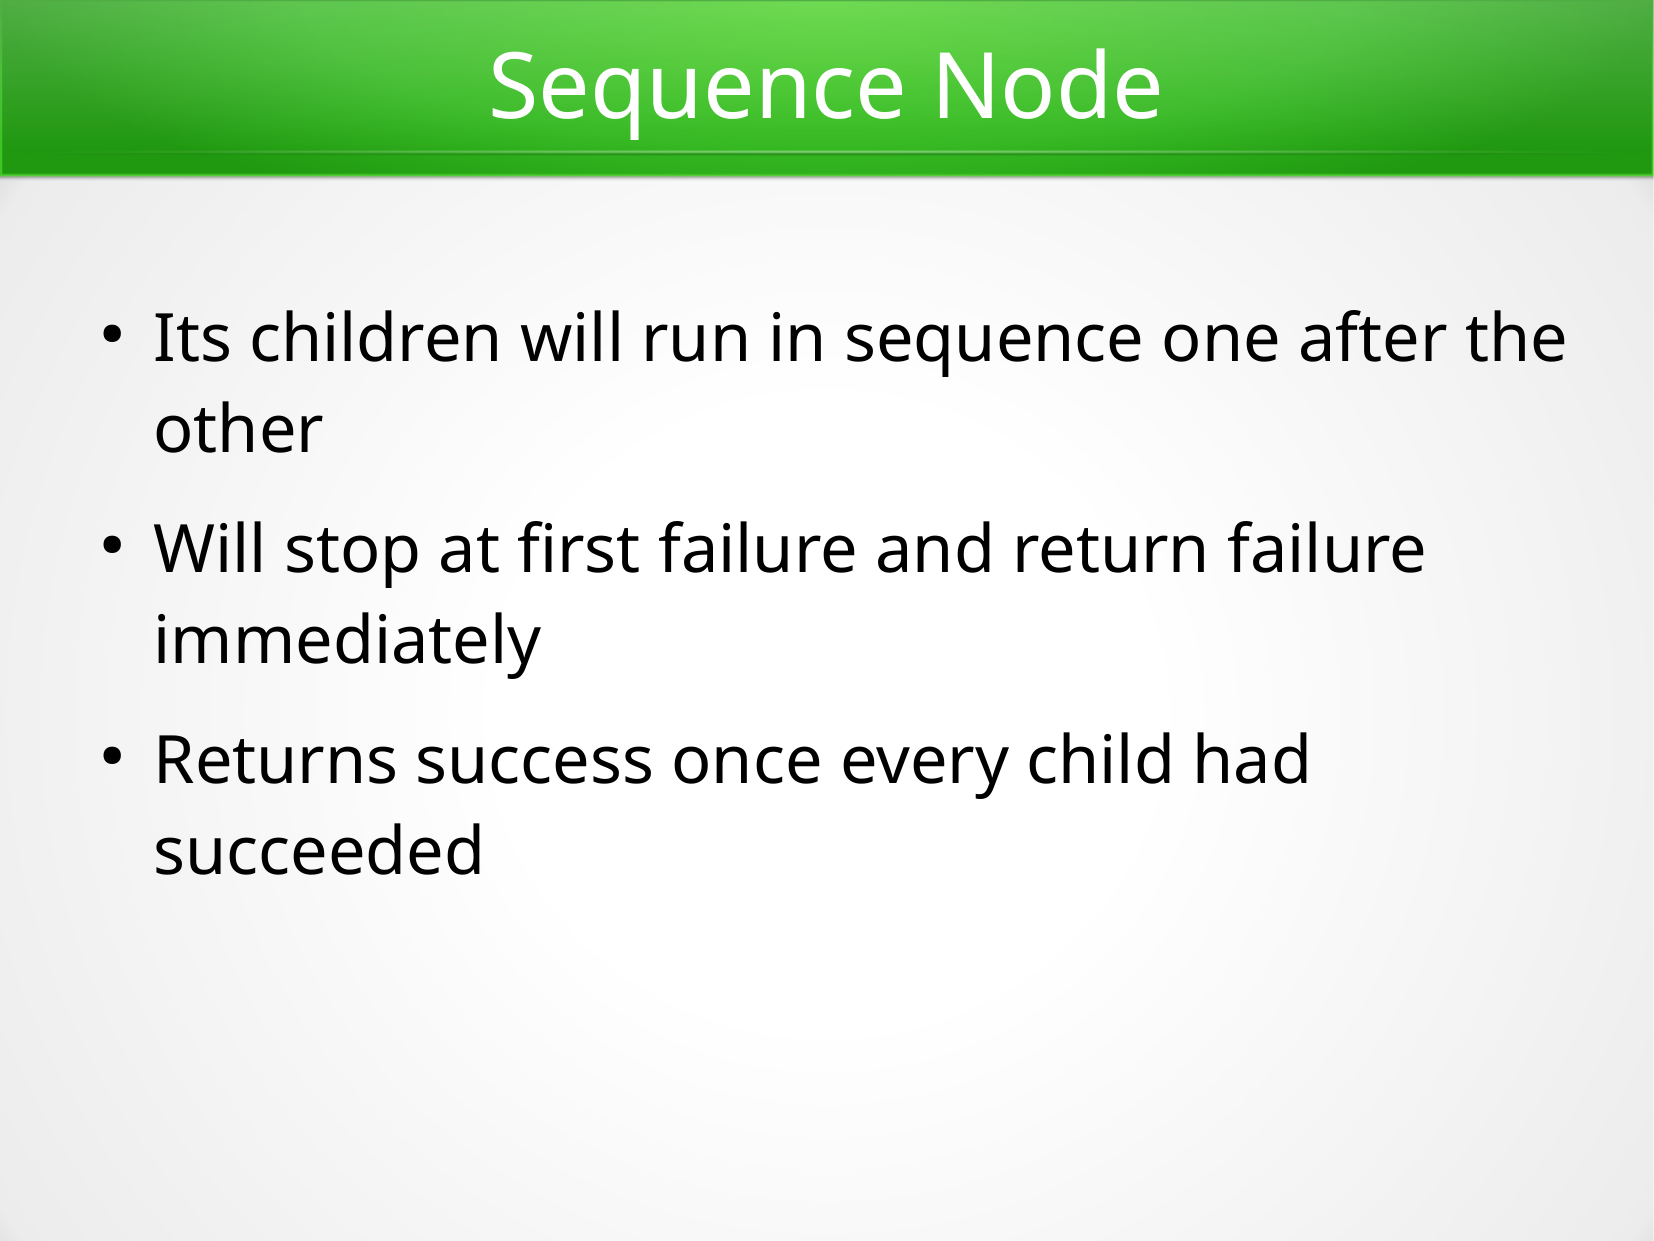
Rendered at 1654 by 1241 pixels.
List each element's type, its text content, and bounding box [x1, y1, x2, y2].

list Its children will run in sequence one after the other Will stop at first failure and return failure immediately Returns success once every child had succeeded [82, 290, 1571, 1010]
title Sequence Node [82, 11, 1571, 154]
picture [0, 0, 1654, 1241]
